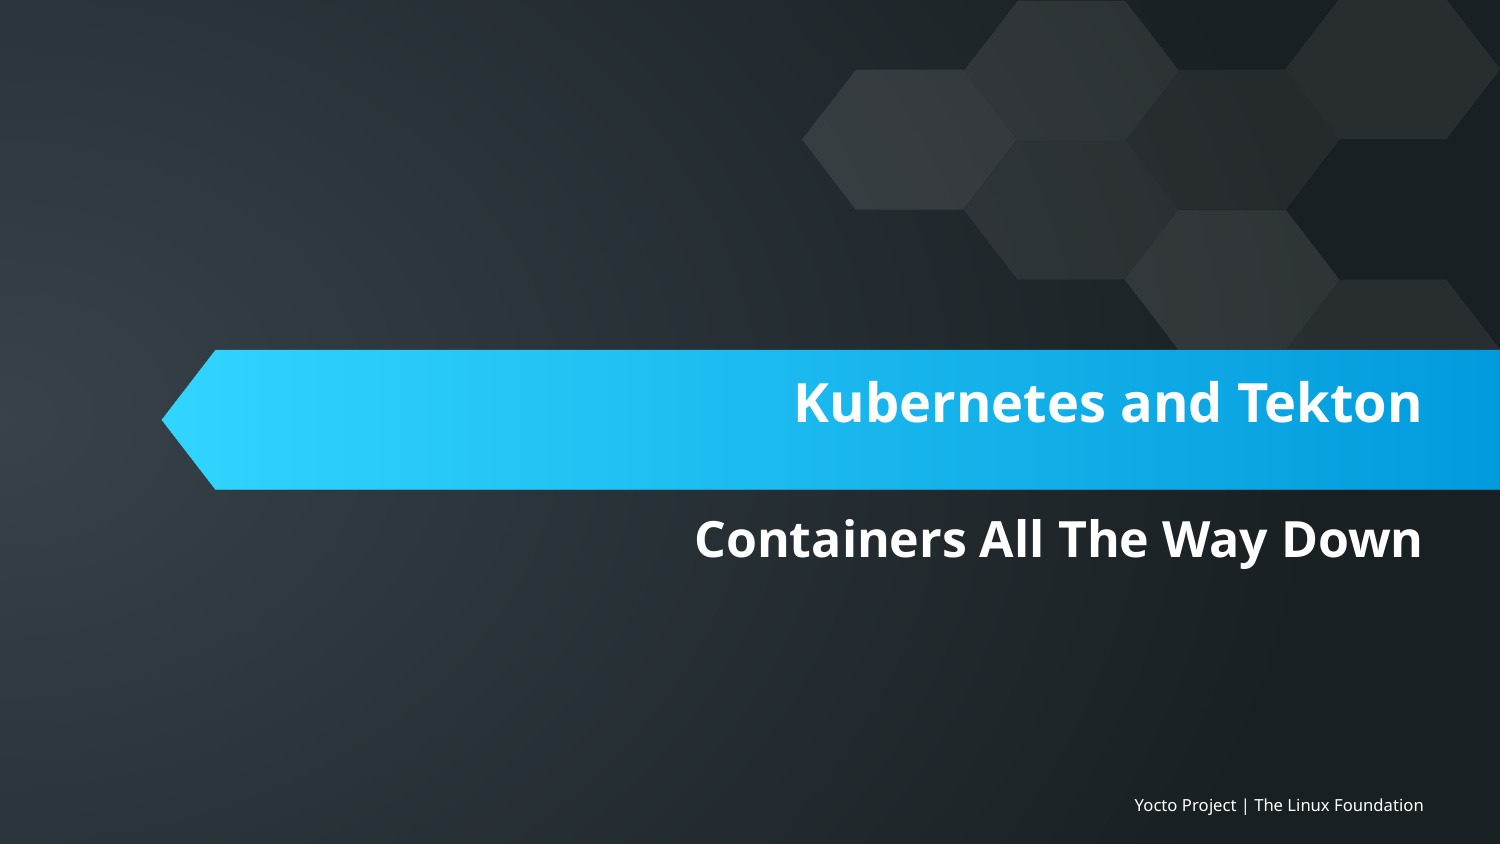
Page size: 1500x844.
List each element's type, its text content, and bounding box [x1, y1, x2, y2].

picture [0, 0, 1500, 844]
list Containers All The Way Down [296, 507, 1424, 615]
title Kubernetes and Tekton [300, 368, 1424, 476]
